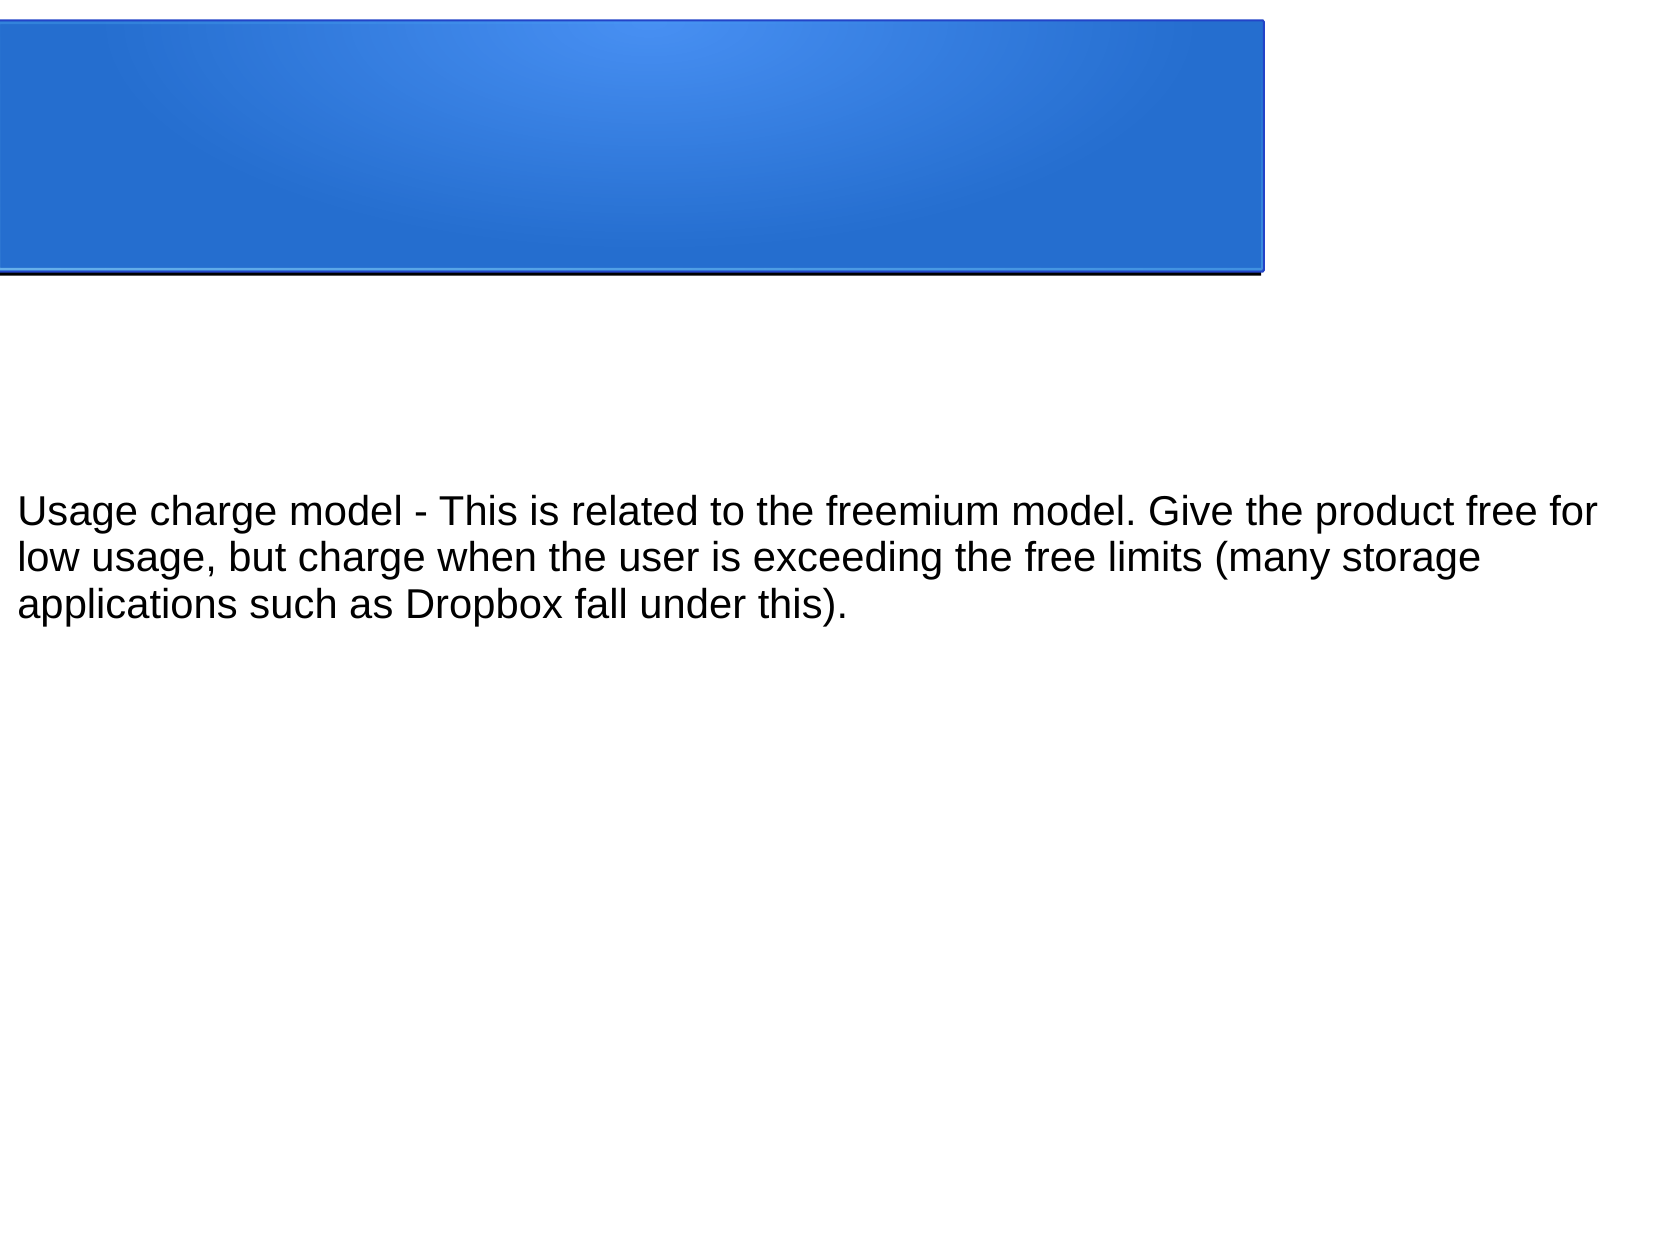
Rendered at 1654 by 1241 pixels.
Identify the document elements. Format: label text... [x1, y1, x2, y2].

text_box Usage charge model - This is related to the freemium model. Give the product free for low usage, but charge when the user is exceeding the free limits (many storage applications such as Dropbox fall under this). [2, 480, 1654, 636]
